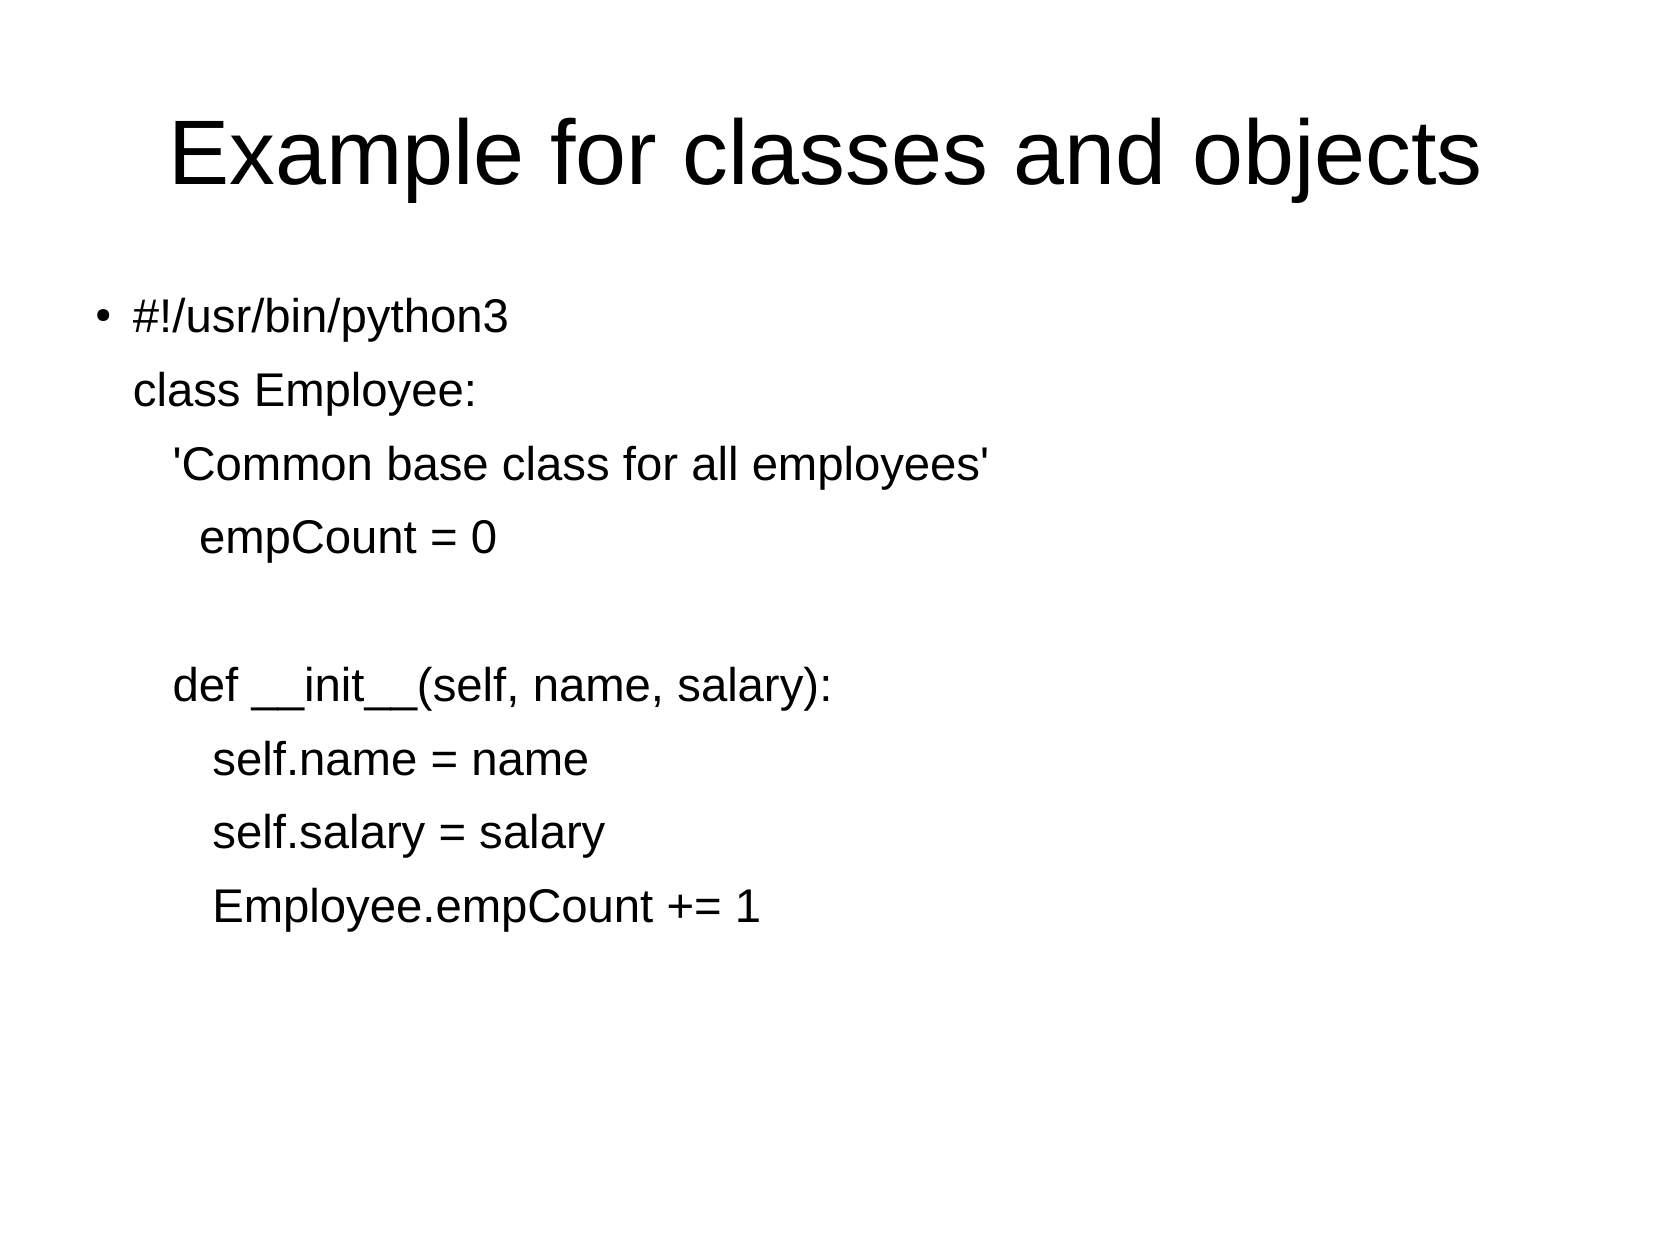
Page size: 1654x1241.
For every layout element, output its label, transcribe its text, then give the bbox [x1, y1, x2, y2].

list #!/usr/bin/python3 class Employee: 'Common base class for all employees' empCount = 0 def __init__(self, name, salary): self.name = name self.salary = salary Employee.empCount += 1 [82, 290, 1571, 1010]
title Example for classes and objects [82, 49, 1571, 257]
